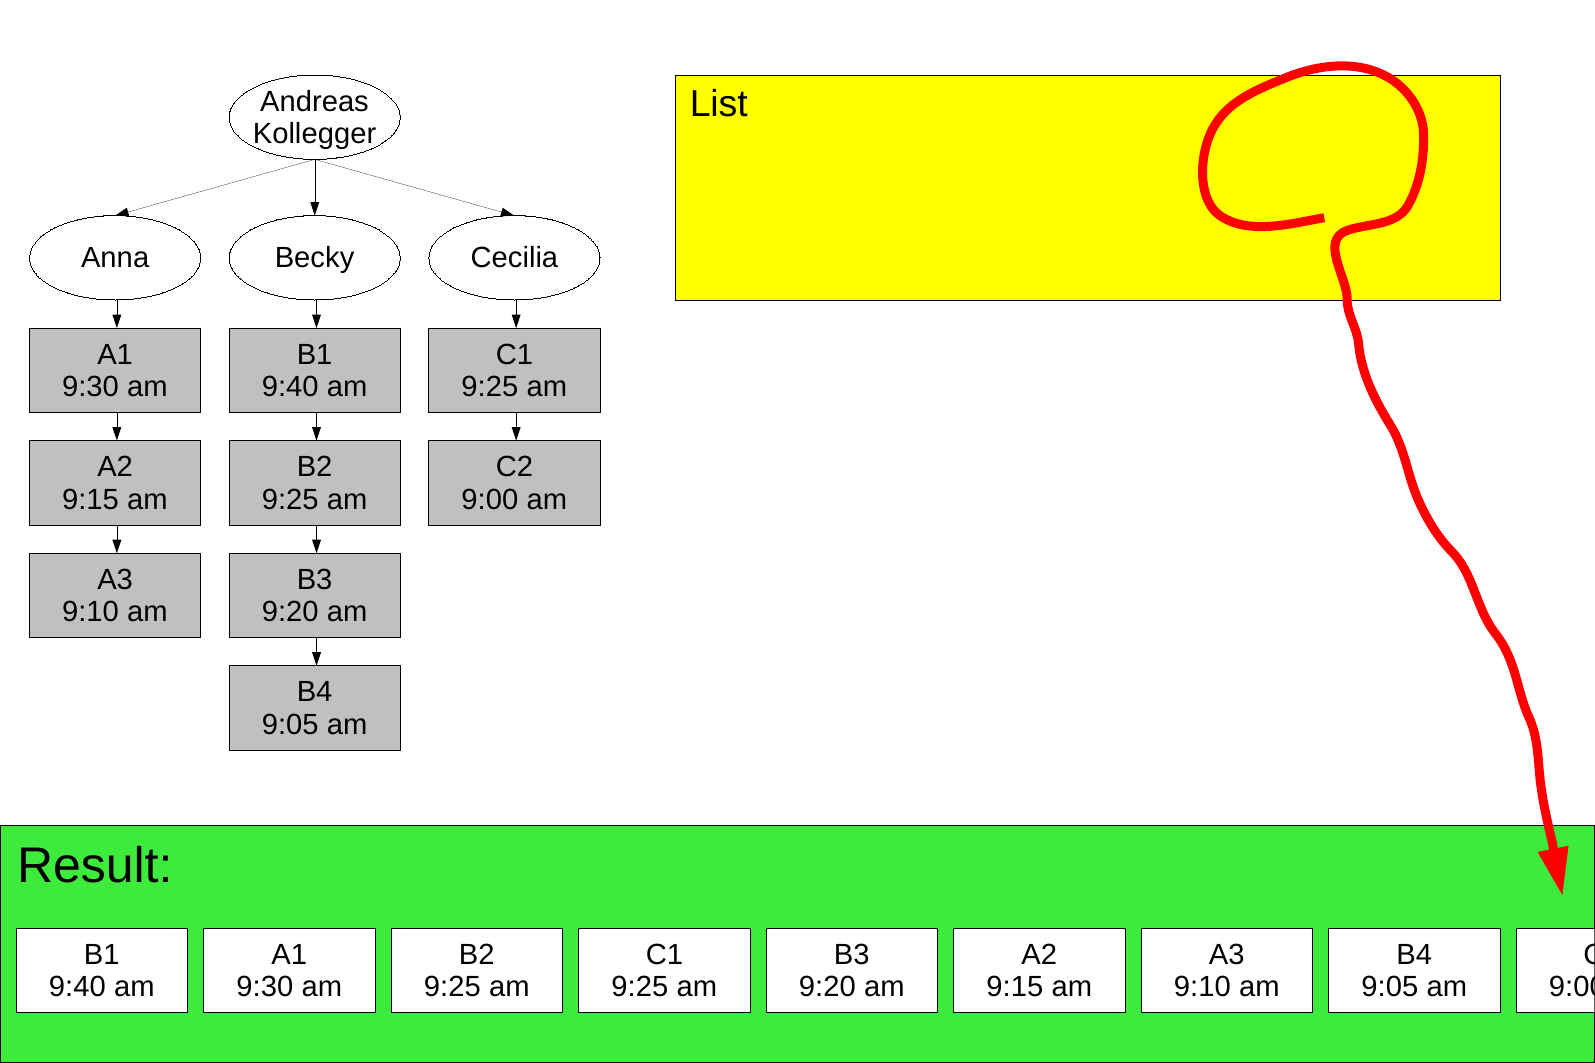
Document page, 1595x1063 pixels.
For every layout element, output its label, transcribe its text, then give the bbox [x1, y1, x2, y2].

text_box C2 9:00 am [1516, 928, 1595, 1013]
text_box B3 9:20 am [766, 928, 938, 1013]
text_box [1340, 75, 1501, 301]
text_box C1 9:25 am [428, 328, 601, 413]
text_box A3 9:10 am [1141, 928, 1313, 1013]
text_box A2 9:15 am [953, 928, 1126, 1013]
text_box Cecilia [428, 215, 601, 301]
text_box Result: [2, 829, 188, 901]
text_box List [675, 75, 763, 132]
text_box A3 9:10 am [29, 553, 201, 638]
text_box B2 9:25 am [391, 928, 563, 1013]
text_box A1 9:30 am [29, 328, 201, 413]
text_box B4 9:05 am [229, 665, 401, 751]
text_box B1 9:40 am [16, 928, 188, 1013]
text_box Becky [229, 215, 401, 301]
text_box [675, 75, 1419, 301]
text_box B1 9:40 am [229, 328, 401, 413]
text_box Andreas Kollegger [229, 75, 401, 160]
text_box B3 9:20 am [229, 553, 401, 638]
text_box A2 9:15 am [29, 440, 201, 526]
text_box B2 9:25 am [229, 440, 401, 526]
text_box B4 9:05 am [1328, 928, 1501, 1013]
text_box A1 9:30 am [203, 928, 376, 1013]
text_box C1 9:25 am [578, 928, 751, 1013]
text_box C2 9:00 am [428, 440, 601, 526]
text_box Anna [29, 215, 201, 301]
text_box [0, 825, 1595, 1063]
